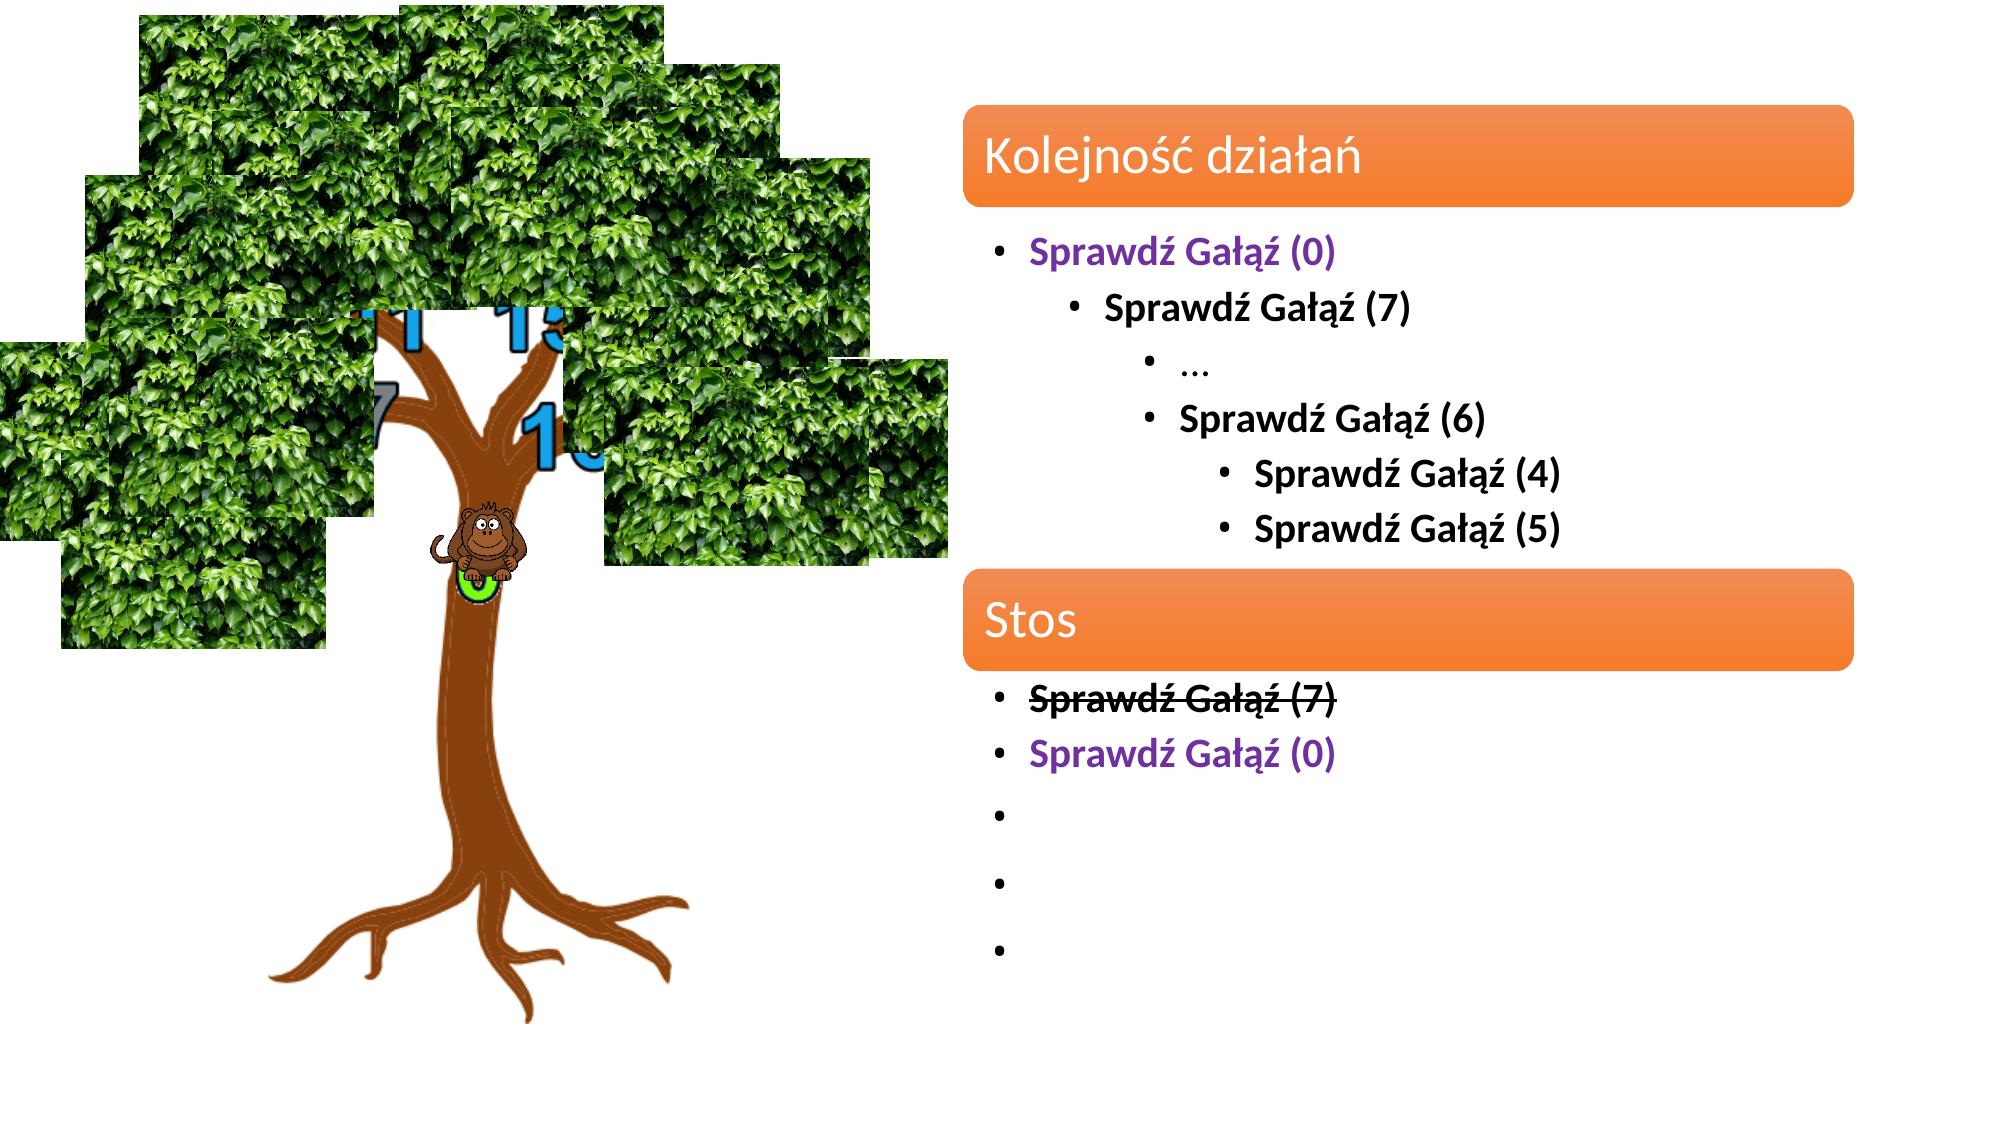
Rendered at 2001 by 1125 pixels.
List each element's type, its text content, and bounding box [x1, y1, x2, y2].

picture [0, 5, 948, 1024]
text_box Sprawdź Gałąź (7) Sprawdź Gałąź (0) [963, 671, 1854, 954]
text_box Stos [963, 568, 1854, 671]
text_box Sprawdź Gałąź (0) Sprawdź Gałąź (7) ... Sprawdź Gałąź (6) Sprawdź Gałąź (4) Sprawdź Gałąź (5) [963, 224, 1854, 569]
text_box Kolejność działań [963, 104, 1854, 208]
